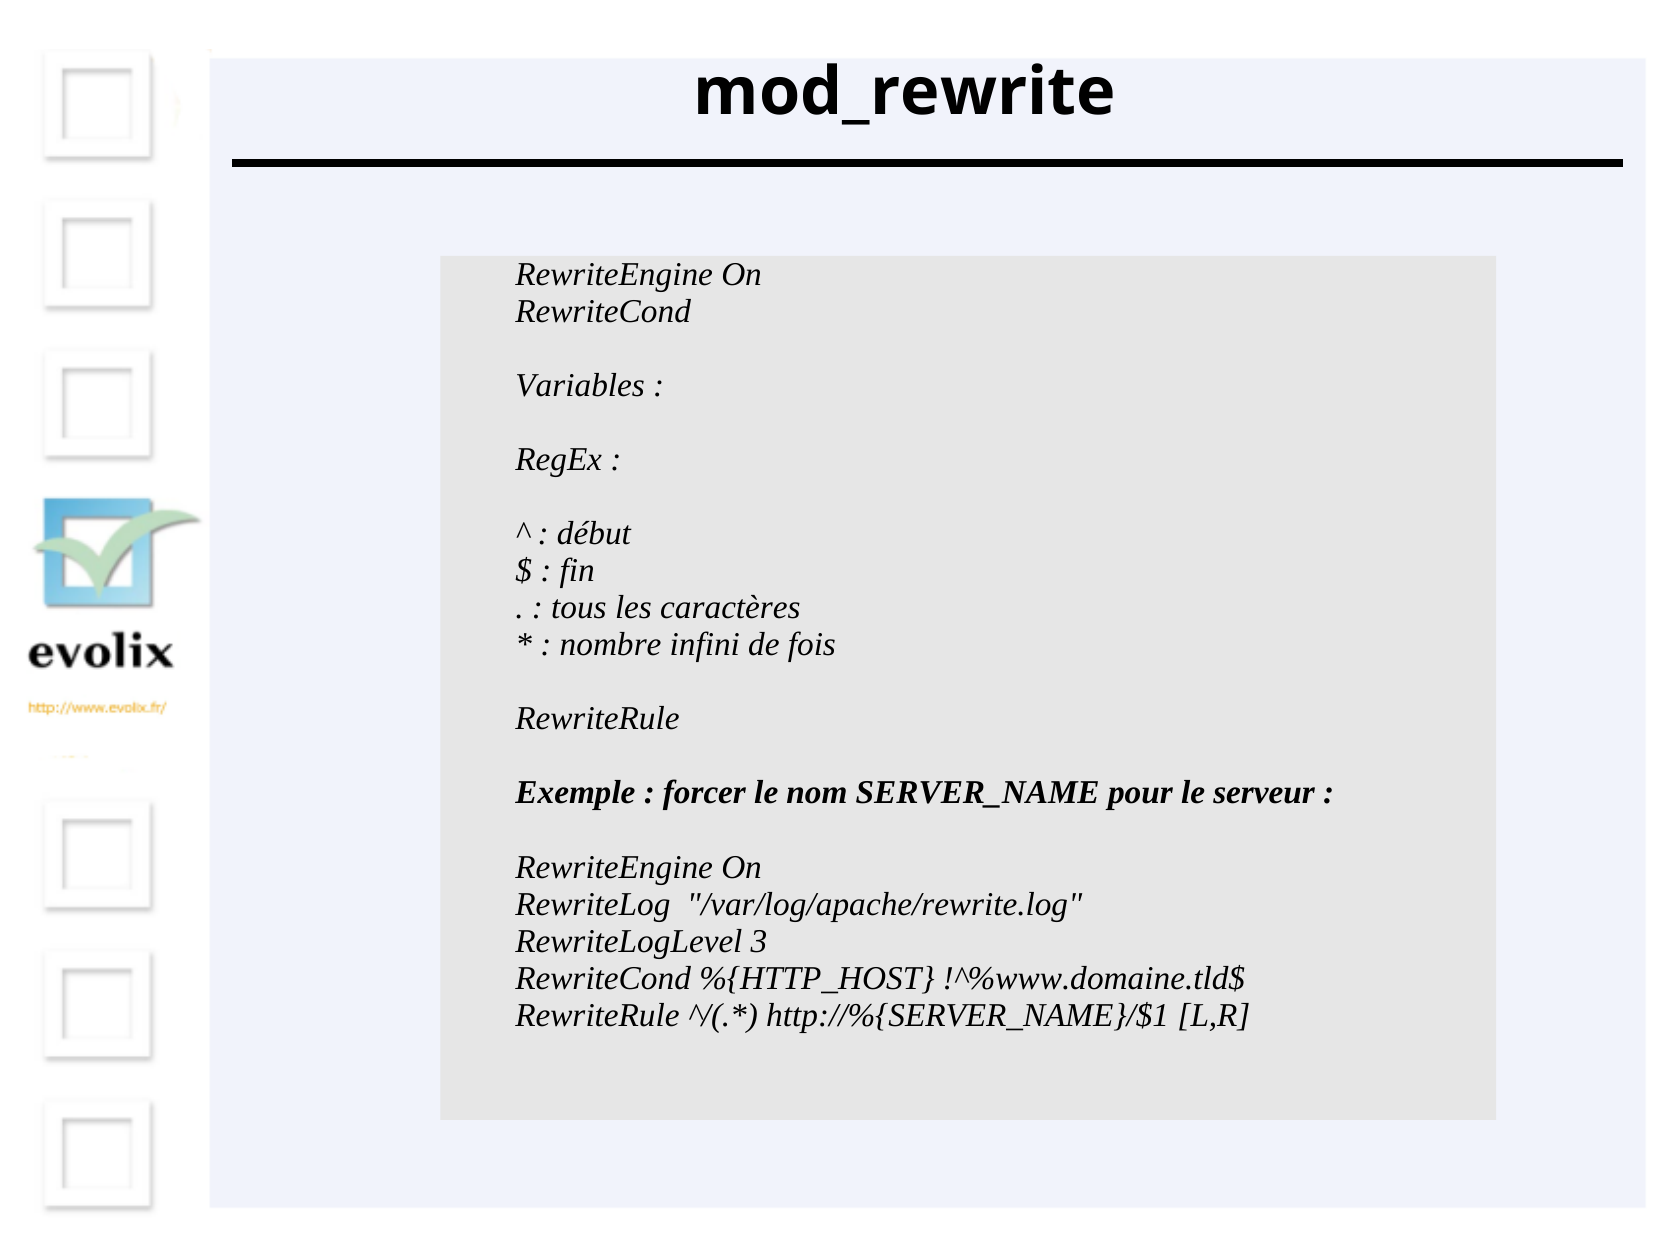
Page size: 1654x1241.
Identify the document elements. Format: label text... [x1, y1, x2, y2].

text_box RewriteEngine On RewriteCond Variables : RegEx : ^ : début $ : fin . : tous les caractères * : nombre infini de fois RewriteRule Exemple : forcer le nom SERVER_NAME pour le serveur : RewriteEngine On RewriteLog "/var/log/apache/rewrite.log" RewriteLogLevel 3 RewriteCond %{HTTP_HOST} !^%www.domaine.tld$ RewriteRule ^/(.*) http://%{SERVER_NAME}/$1 [L,R] [440, 255, 1497, 1120]
title mod_rewrite [417, 0, 1393, 178]
picture [0, 49, 1654, 1218]
